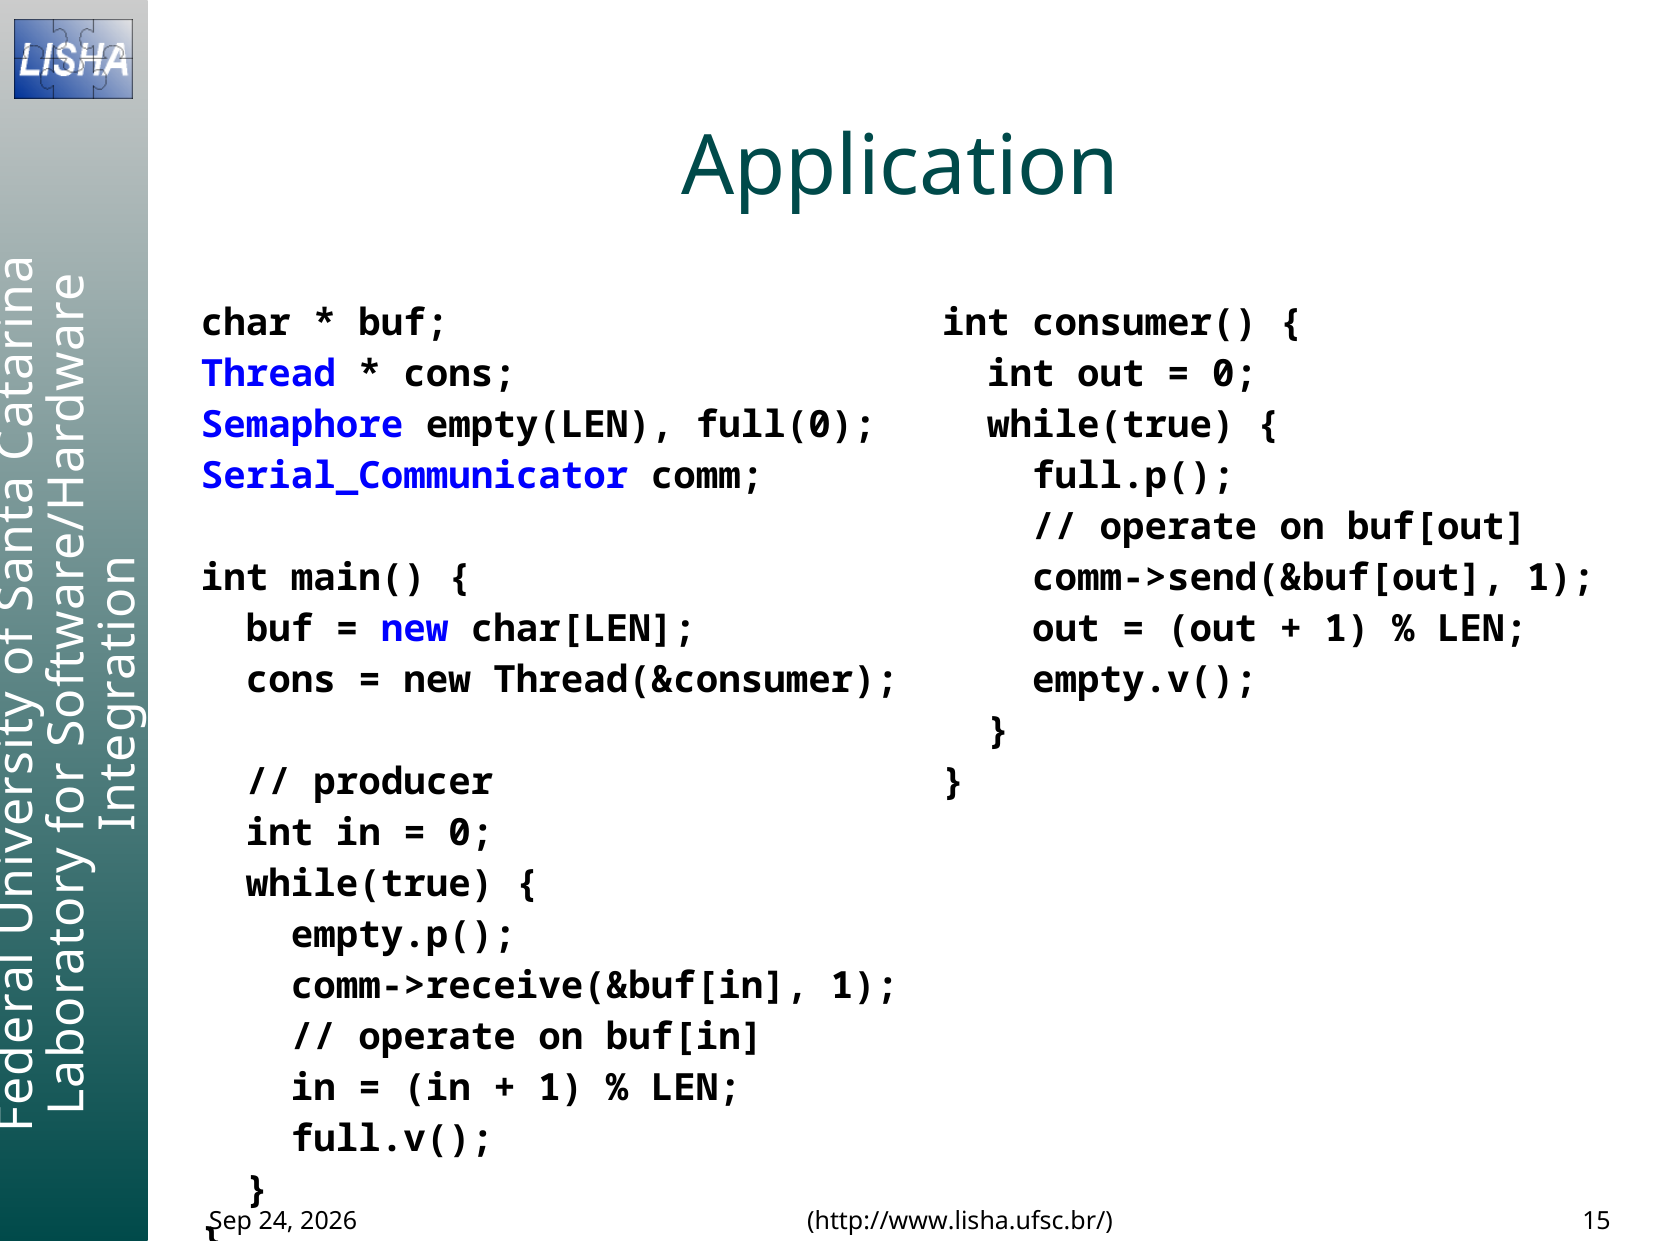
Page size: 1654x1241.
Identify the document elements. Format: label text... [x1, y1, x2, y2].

list int consumer() { int out = 0; while(true) { full.p(); // operate on buf[out] comm->send(&buf[out], 1); out = (out + 1) % LEN; empty.v(); } } [942, 295, 1649, 1182]
title Application [206, 58, 1595, 267]
picture [14, 19, 133, 99]
list char * buf; Thread * cons; Semaphore empty(LEN), full(0); Serial_Communicator comm; int main() { buf = new char[LEN]; cons = new Thread(&consumer); // producer int in = 0; while(true) { empty.p(); comm->receive(&buf[in], 1); // operate on buf[in] in = (in + 1) % LEN; full.v(); } } [200, 295, 907, 1182]
